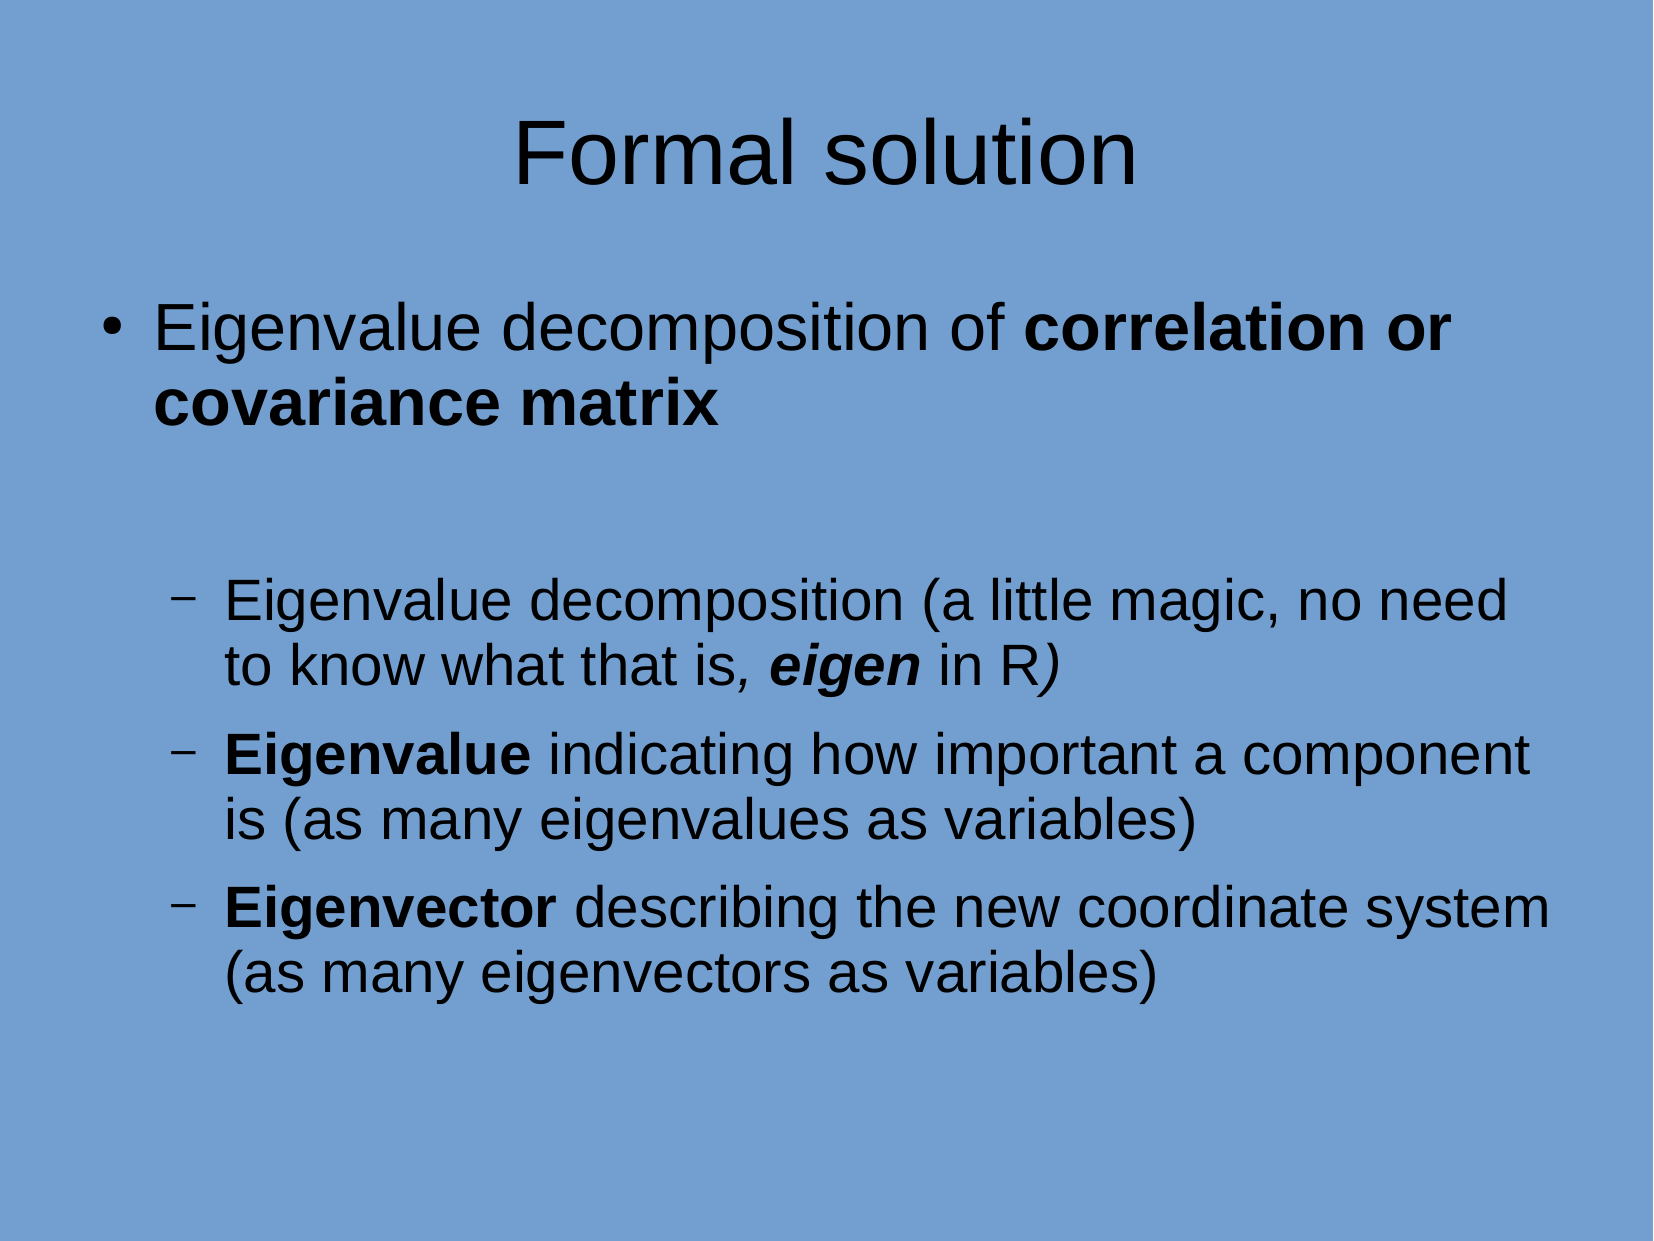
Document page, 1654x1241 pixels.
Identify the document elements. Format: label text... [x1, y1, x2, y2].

title Formal solution [82, 49, 1571, 257]
list Eigenvalue decomposition of correlation or covariance matrix Eigenvalue decomposition (a little magic, no need to know what that is, eigen in R) Eigenvalue indicating how important a component is (as many eigenvalues as variables) Eigenvector describing the new coordinate system (as many eigenvectors as variables) [82, 290, 1571, 1010]
